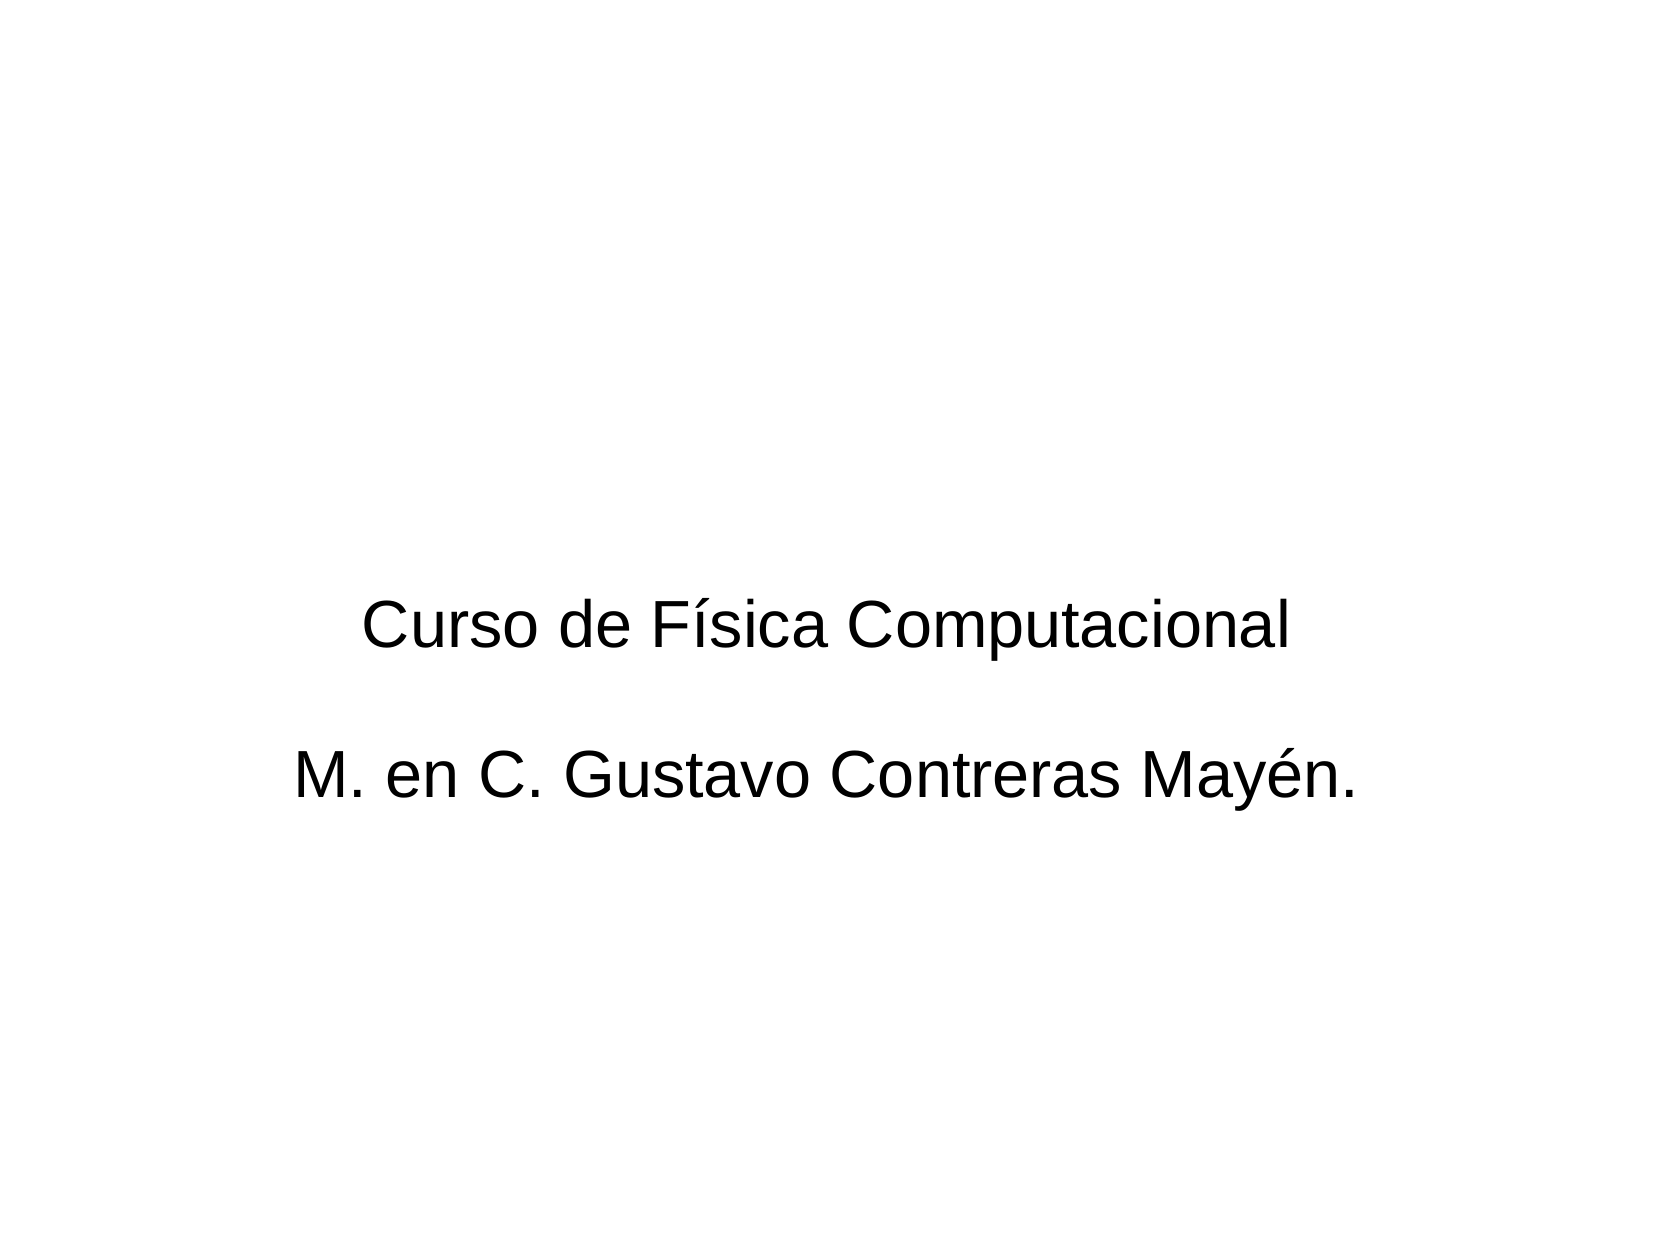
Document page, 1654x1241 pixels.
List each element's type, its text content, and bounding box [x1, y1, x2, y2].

subtitle Curso de Física Computacional M. en C. Gustavo Contreras Mayén. [82, 297, 1571, 1102]
